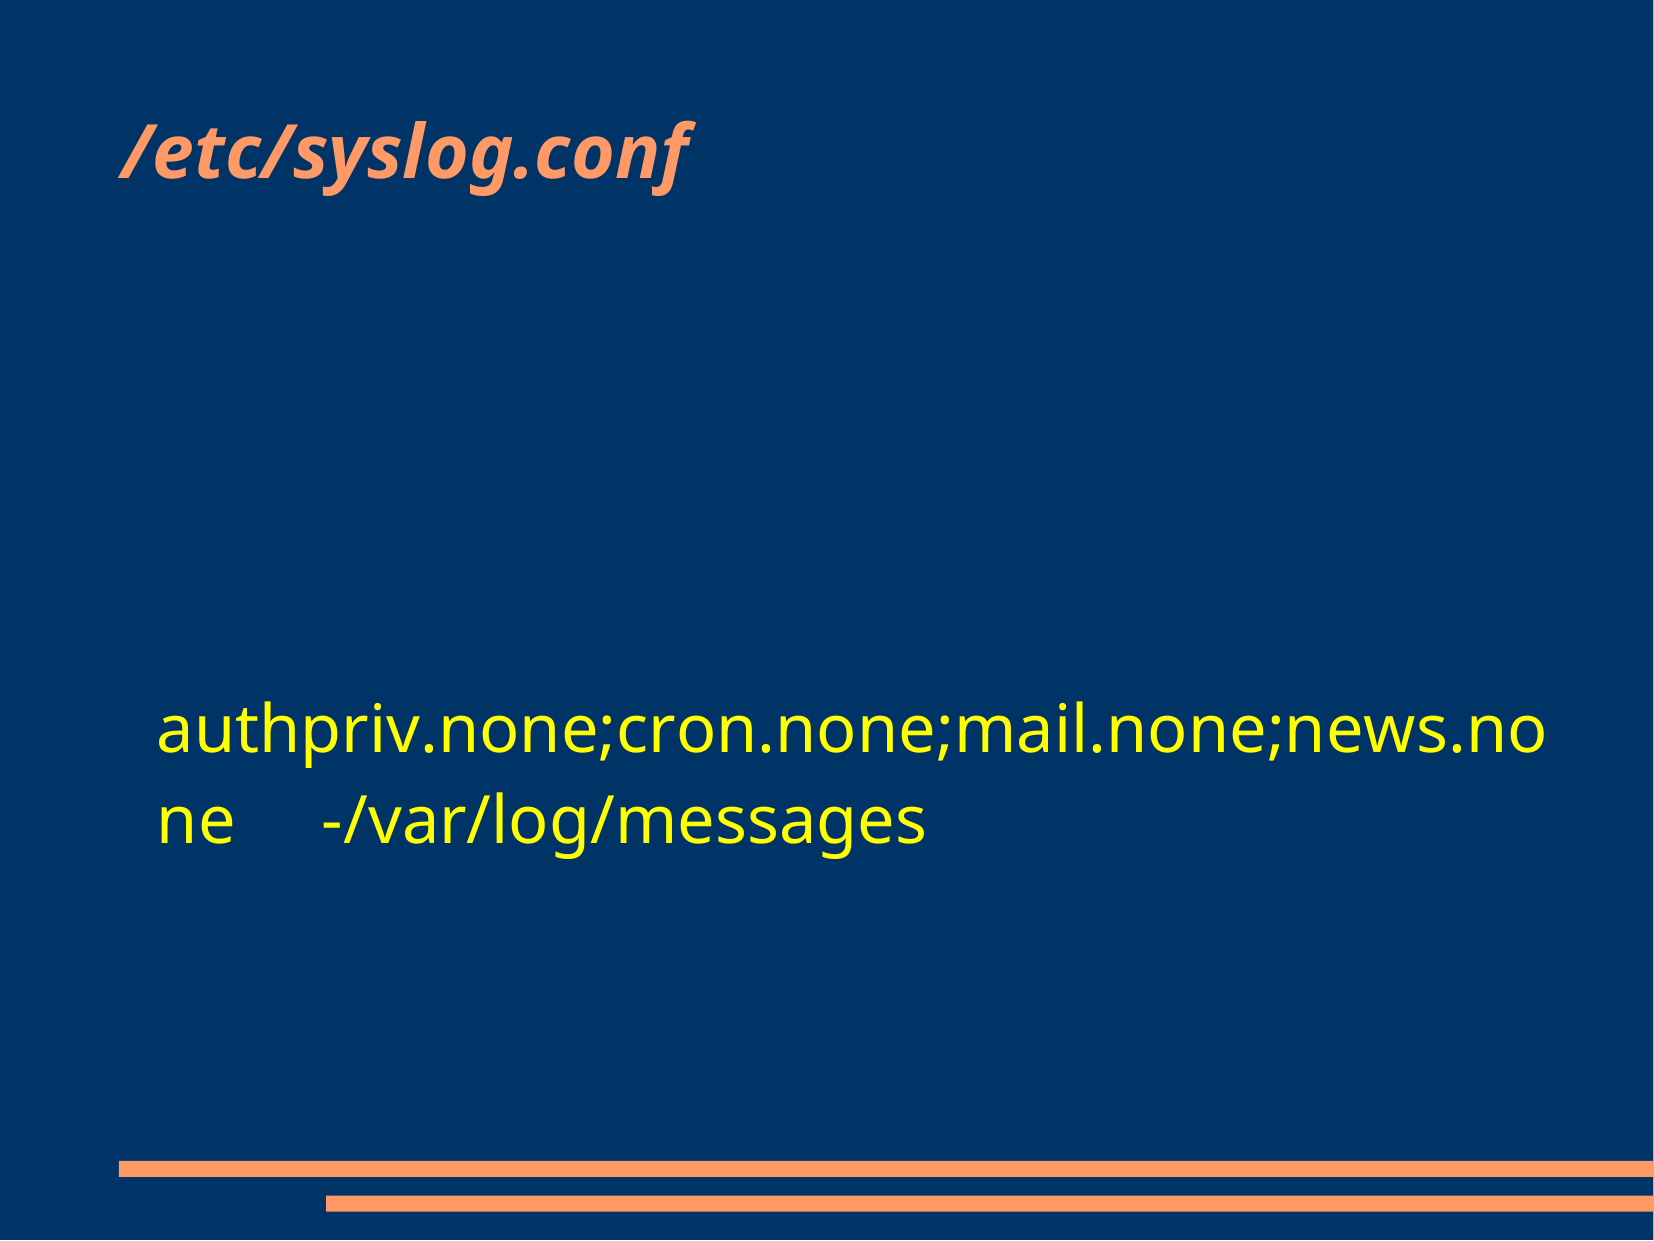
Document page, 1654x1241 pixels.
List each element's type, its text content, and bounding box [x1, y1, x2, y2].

subtitle authpriv.none;cron.none;mail.none;news.none -/var/log/messages [121, 322, 1561, 1133]
title /etc/syslog.conf [121, 46, 1534, 254]
